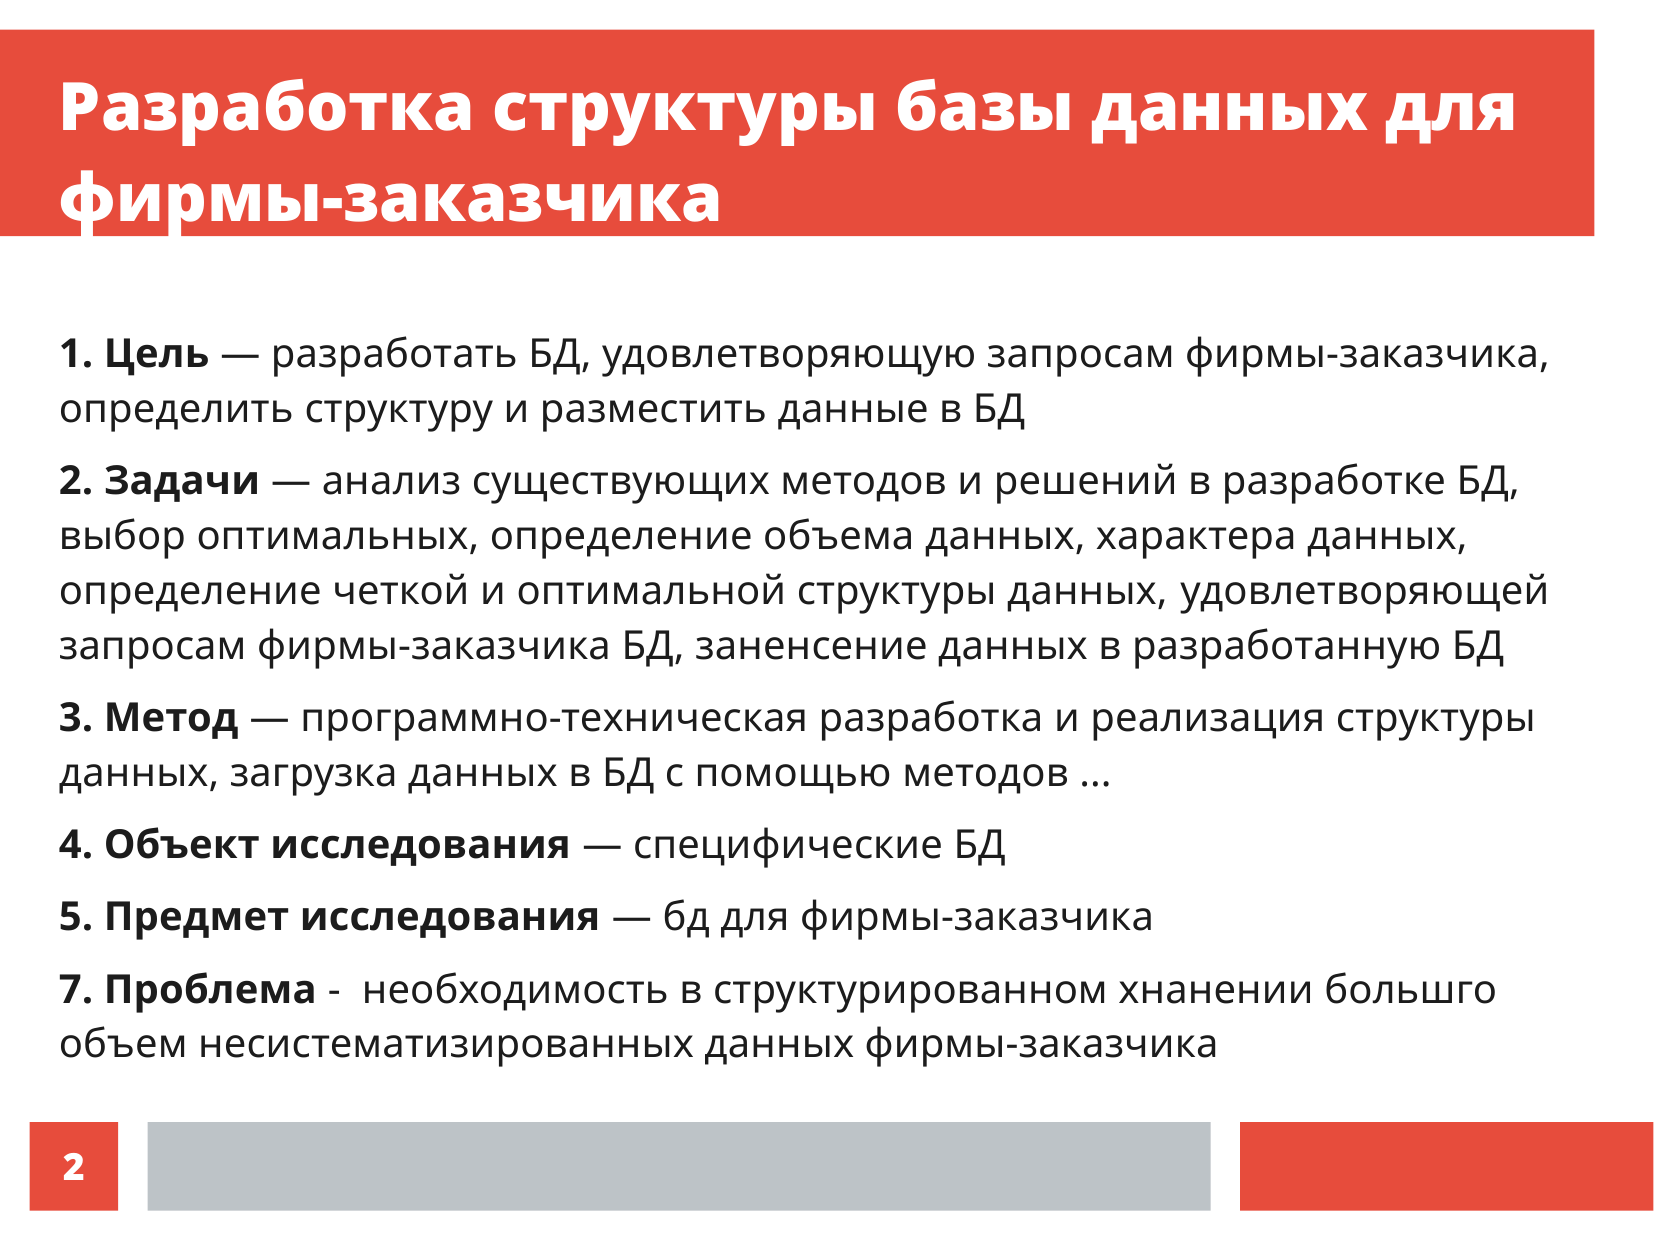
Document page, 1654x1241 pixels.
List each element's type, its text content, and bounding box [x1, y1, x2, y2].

list 1. Цель — разработать БД, удовлетворяющую запросам фирмы-заказчика, определить структуру и разместить данные в БД 2. Задачи — анализ существующих методов и решений в разработке БД, выбор оптимальных, определение объема данных, характера данных, определение четкой и оптимальной структуры данных, удовлетворяющей запросам фирмы-заказчика БД, заненсение данных в разработанную БД 3. Метод — программно-техническая разработка и реализация структуры данных, загрузка данных в БД с помощью методов ... 4. Объект исследования — специфические БД 5. Предмет исследования — бд для фирмы-заказчика 7. Проблема - необходимость в структурированном хнанении большго объем несистематизированных данных фирмы-заказчика [59, 324, 1565, 1093]
title Разработка структуры базы данных для фирмы-заказчика [59, 59, 1595, 207]
